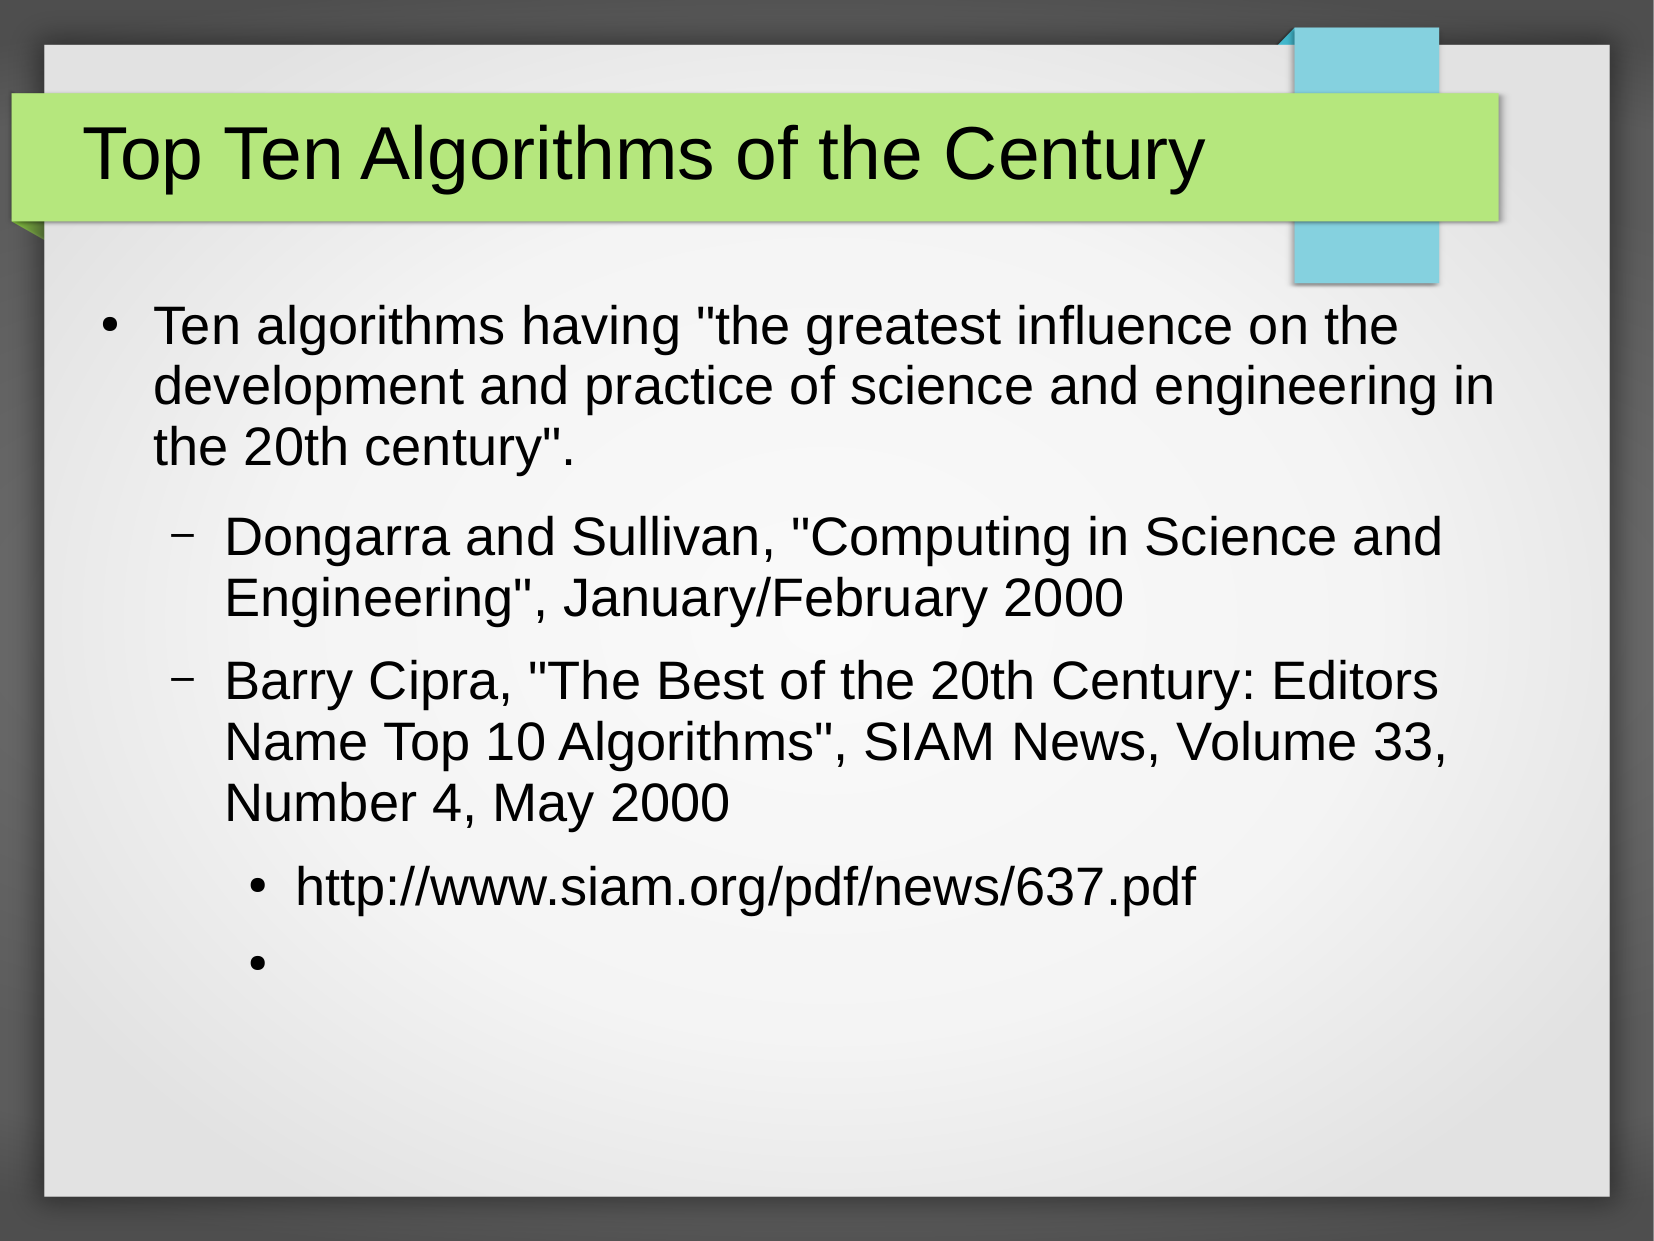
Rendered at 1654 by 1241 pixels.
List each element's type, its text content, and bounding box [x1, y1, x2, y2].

title Top Ten Algorithms of the Century [82, 94, 1264, 213]
picture [0, 0, 1654, 1241]
list Ten algorithms having "the greatest influence on the development and practice of science and engineering in the 20th century". Dongarra and Sullivan, "Computing in Science and Engineering", January/February 2000 Barry Cipra, "The Best of the 20th Century: Editors Name Top 10 Algorithms", SIAM News, Volume 33, Number 4, May 2000 http://www.siam.org/pdf/news/637.pdf [82, 295, 1571, 1015]
